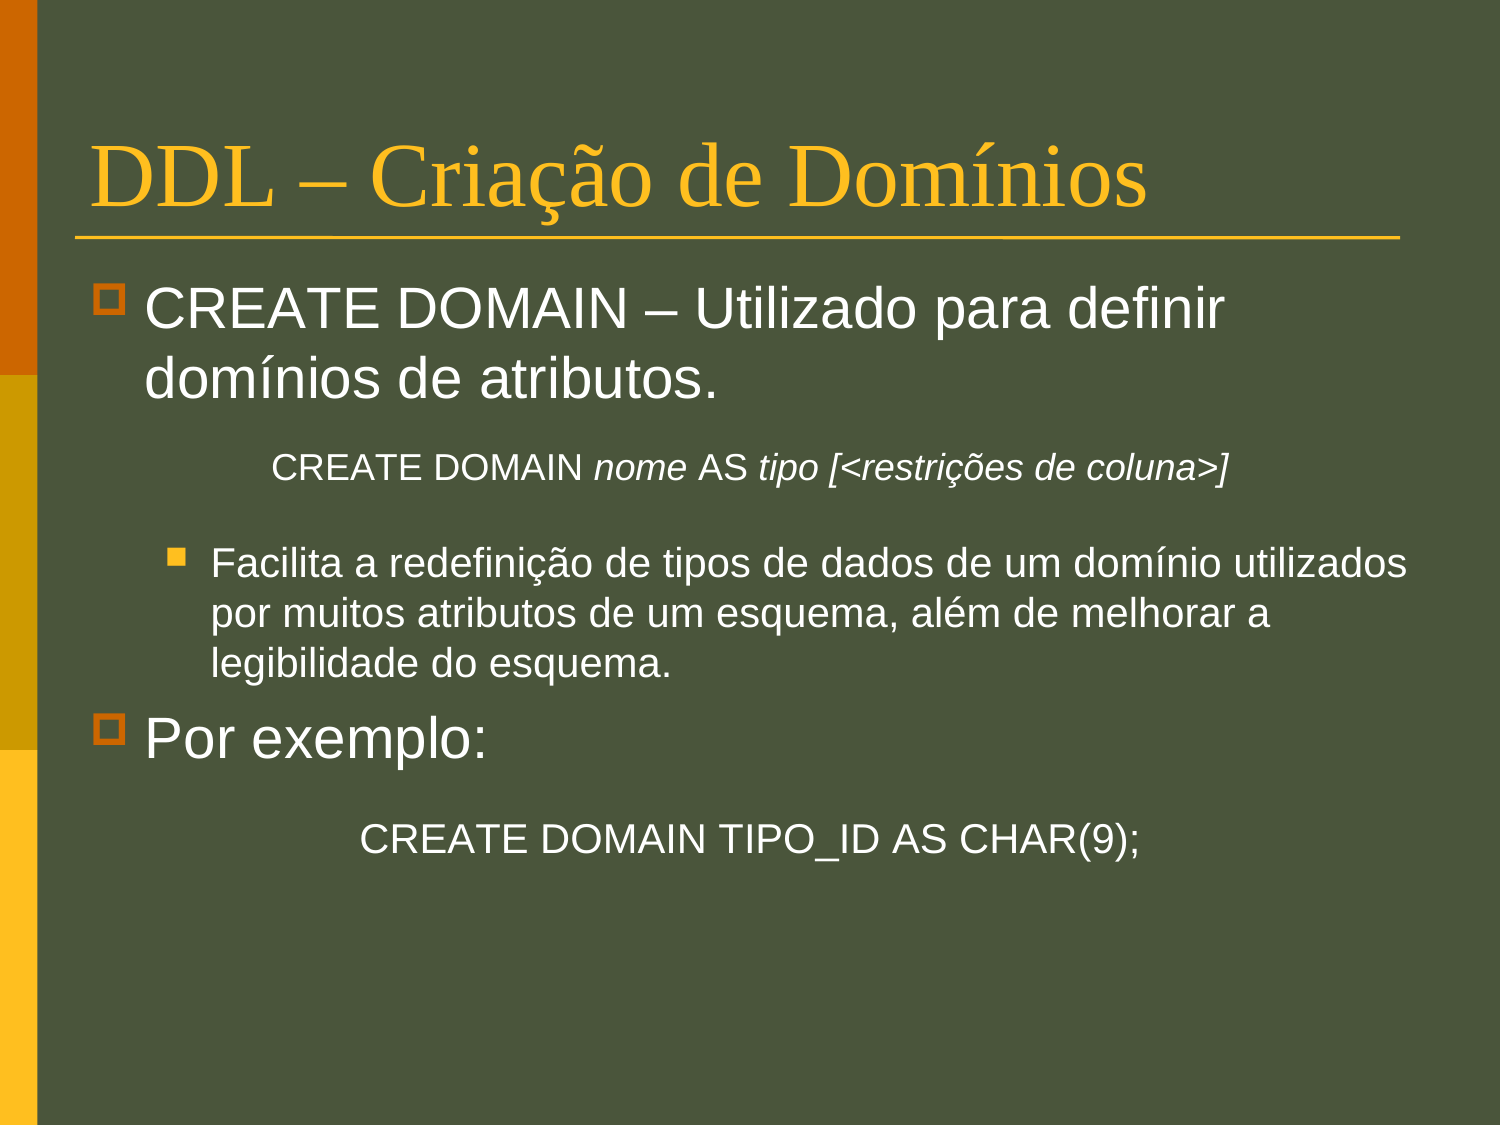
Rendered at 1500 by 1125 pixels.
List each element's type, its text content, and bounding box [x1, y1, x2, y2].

list CREATE DOMAIN – Utilizado para definir domínios de atributos. CREATE DOMAIN nome AS tipo [<restrições de coluna>] Facilita a redefinição de tipos de dados de um domínio utilizados por muitos atributos de um esquema, além de melhorar a legibilidade do esquema. Por exemplo: CREATE DOMAIN TIPO_ID AS CHAR(9); [75, 262, 1426, 1006]
title DDL – Criação de Domínios [75, 45, 1426, 233]
